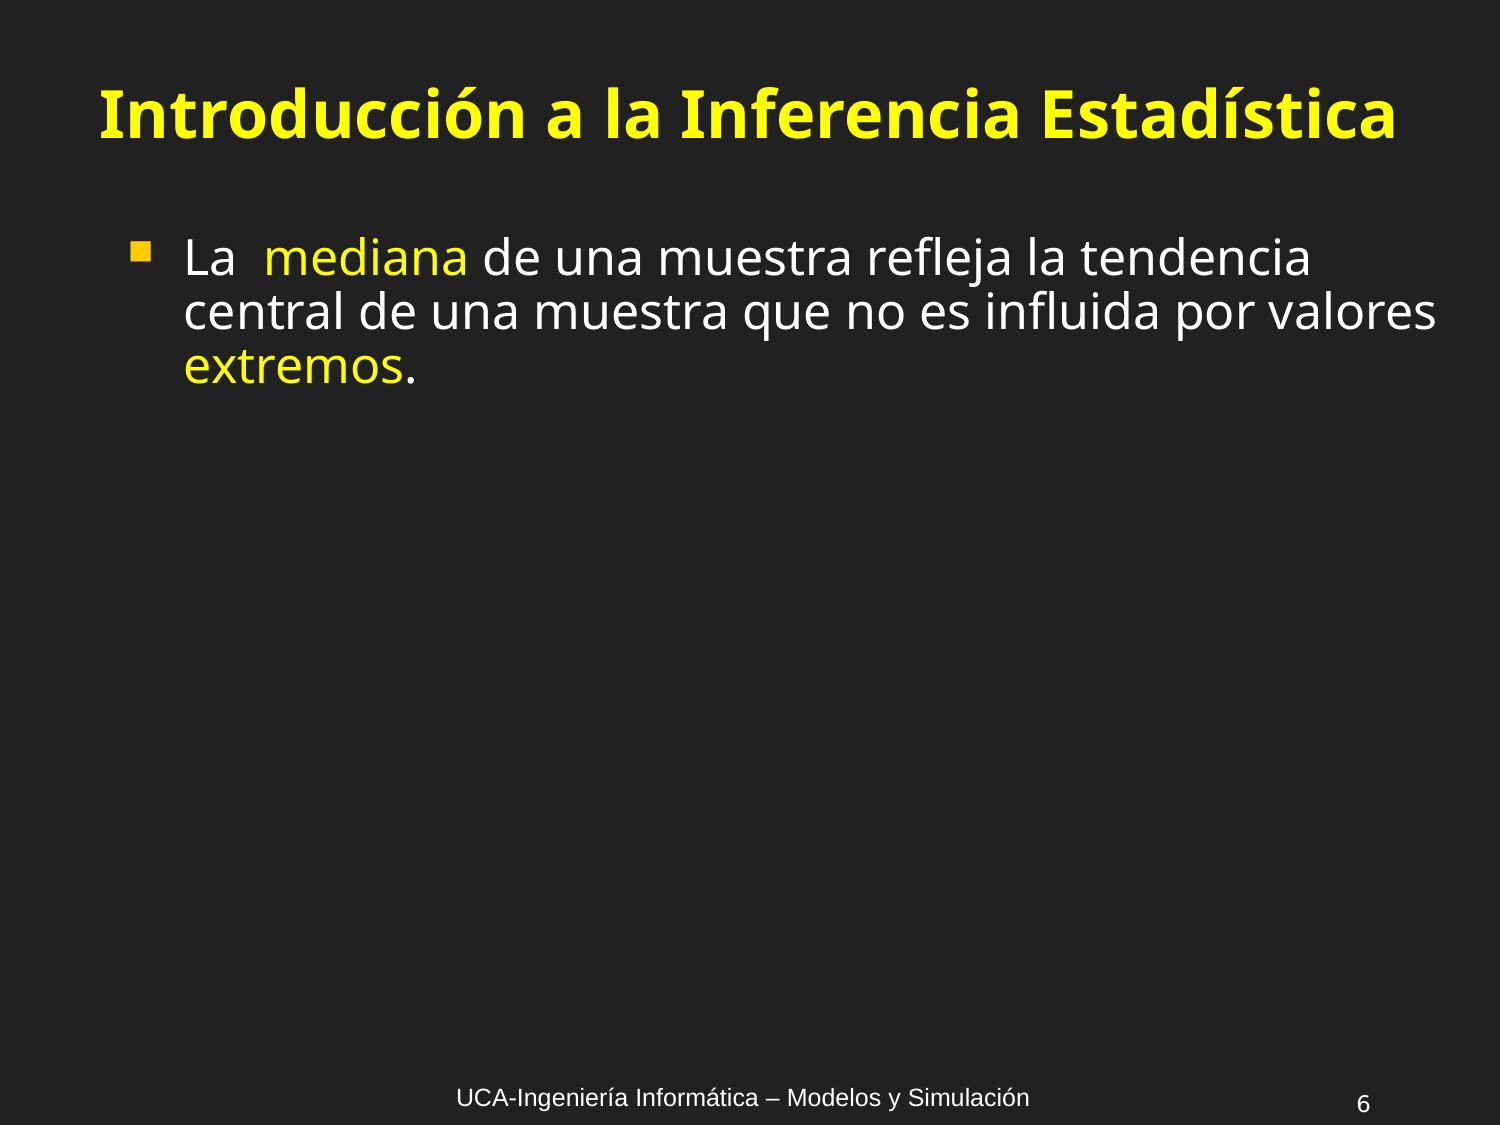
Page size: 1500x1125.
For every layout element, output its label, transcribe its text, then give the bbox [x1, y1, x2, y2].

list La mediana de una muestra refleja la tendencia central de una muestra que no es influida por valores extremos. [112, 224, 1463, 1043]
title Introducción a la Inferencia Estadística [75, 37, 1426, 188]
